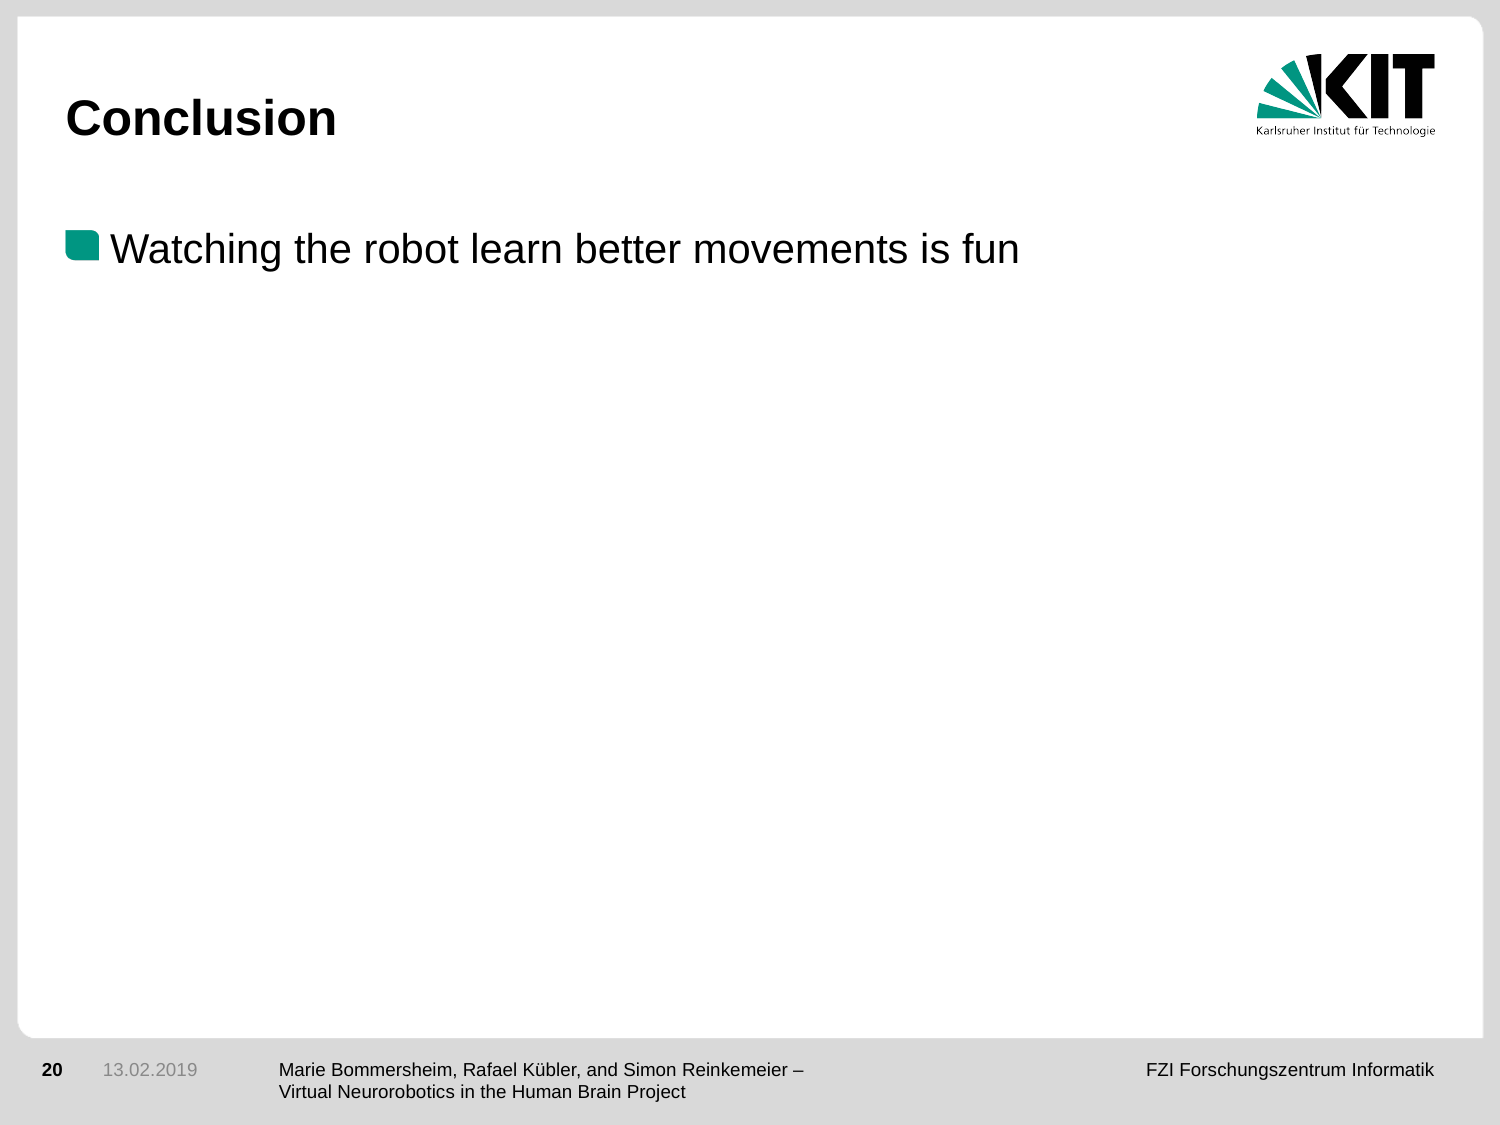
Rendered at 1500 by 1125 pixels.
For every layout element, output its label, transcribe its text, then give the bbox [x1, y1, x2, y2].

title Conclusion [65, 64, 1192, 147]
slide_number 13.02.2019 [102, 1057, 272, 1118]
picture [0, 0, 1500, 1125]
list Watching the robot learn better movements is fun [65, 197, 1435, 1002]
slide_number <Foliennummer> [41, 1057, 96, 1106]
